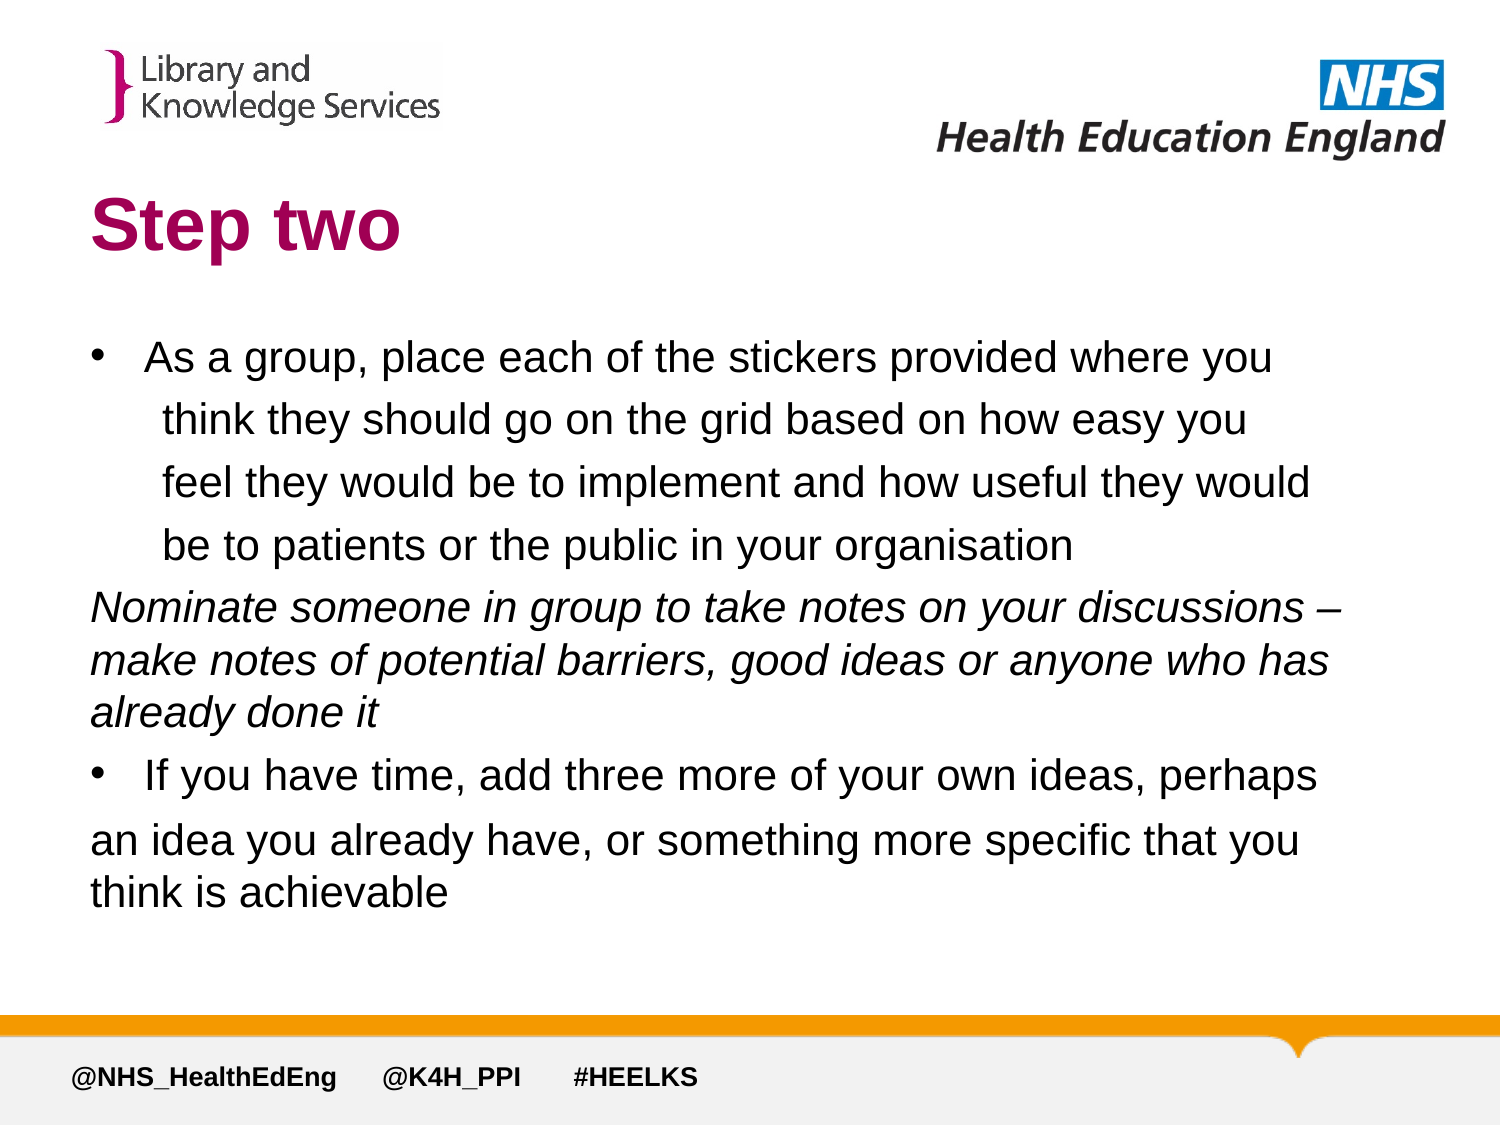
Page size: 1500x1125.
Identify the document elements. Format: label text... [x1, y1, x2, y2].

title Step two [55, 160, 1331, 255]
picture [100, 42, 443, 131]
text_box @NHS_HealthEdEng @K4H_PPI #HEELKS [55, 1052, 932, 1113]
list As a group, place each of the stickers provided where you think they should go on the grid based on how easy you feel they would be to implement and how useful they would be to patients or the public in your organisation Nominate someone in group to take notes on your discussions – make notes of potential barriers, good ideas or anyone who has already done it If you have time, add three more of your own ideas, perhaps an idea you already have, or something more specific that you think is achievable [55, 255, 1416, 986]
